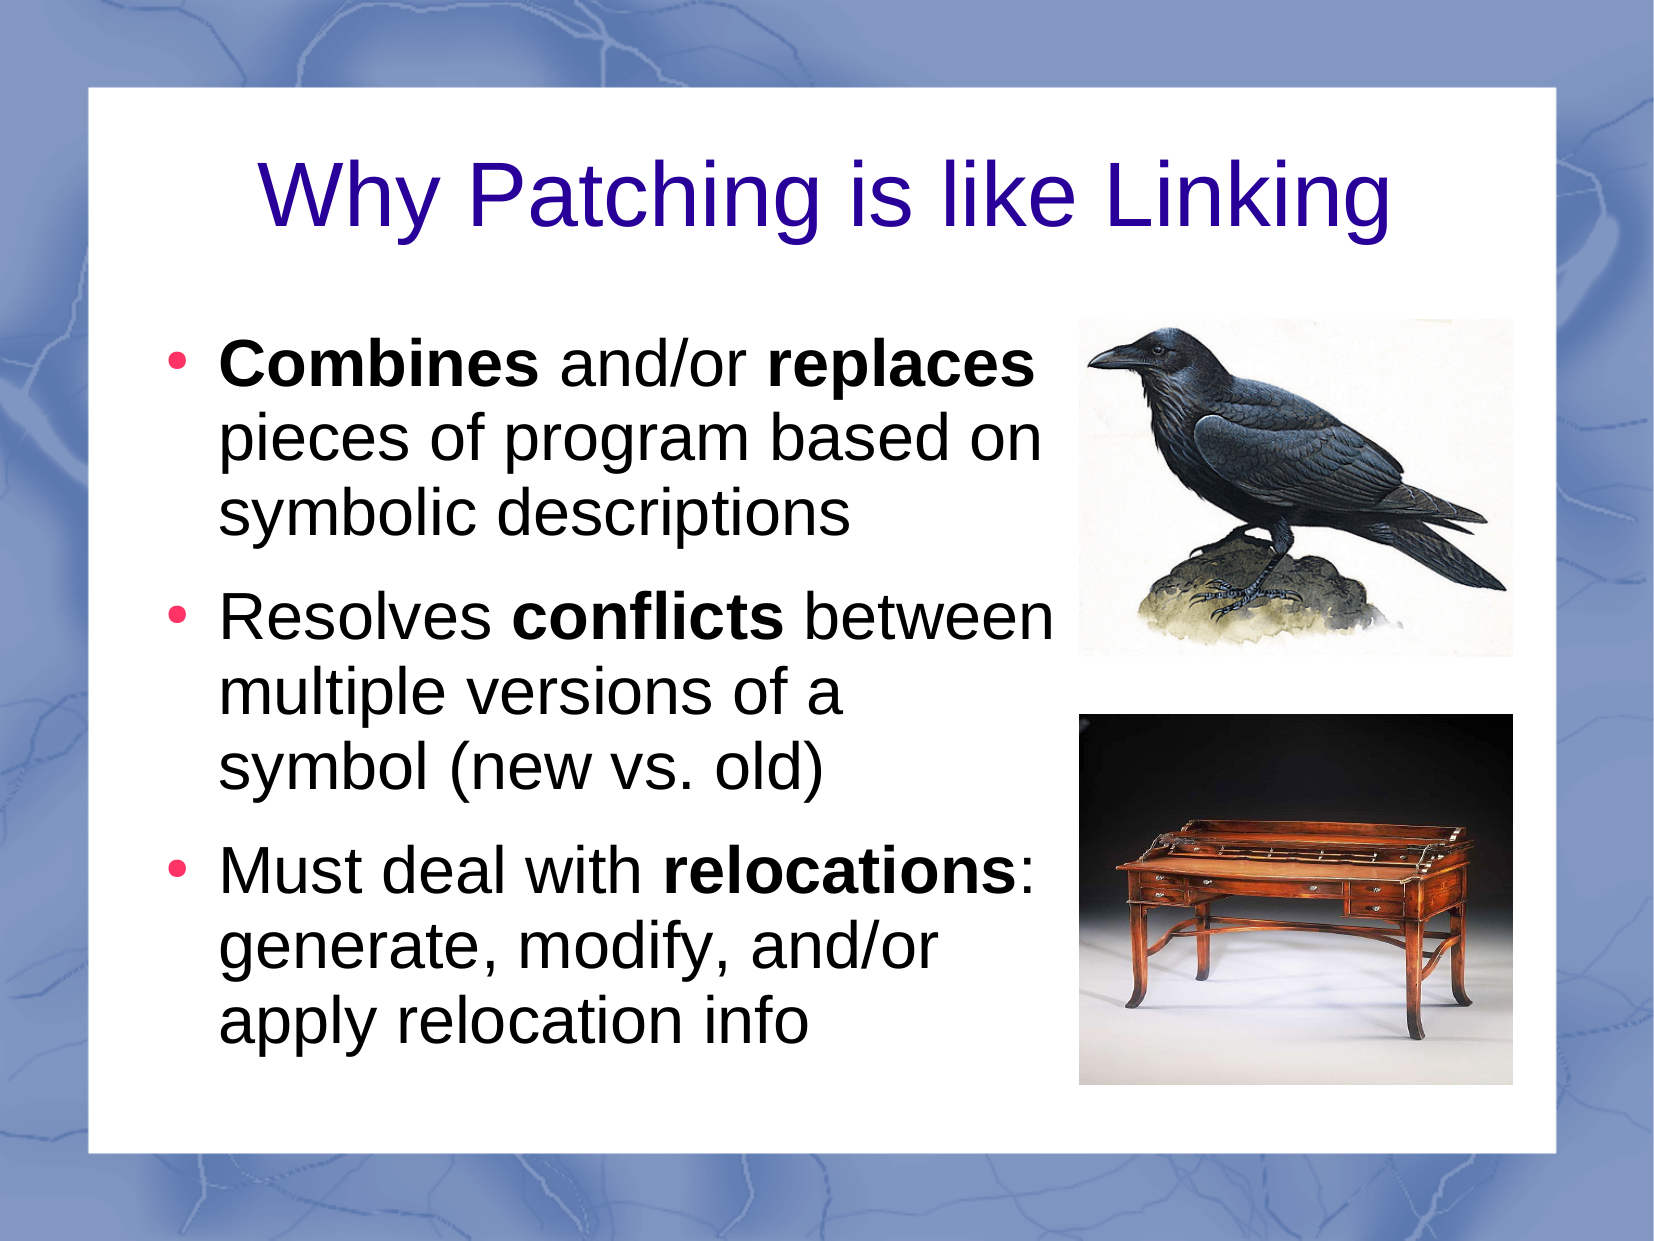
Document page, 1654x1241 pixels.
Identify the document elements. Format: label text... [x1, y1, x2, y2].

title Why Patching is like Linking [118, 90, 1536, 298]
list Combines and/or replaces pieces of program based on symbolic descriptions Resolves conflicts between multiple versions of a symbol (new vs. old) Must deal with relocations: generate, modify, and/or apply relocation info [147, 325, 1057, 1130]
picture [0, 0, 1654, 1241]
